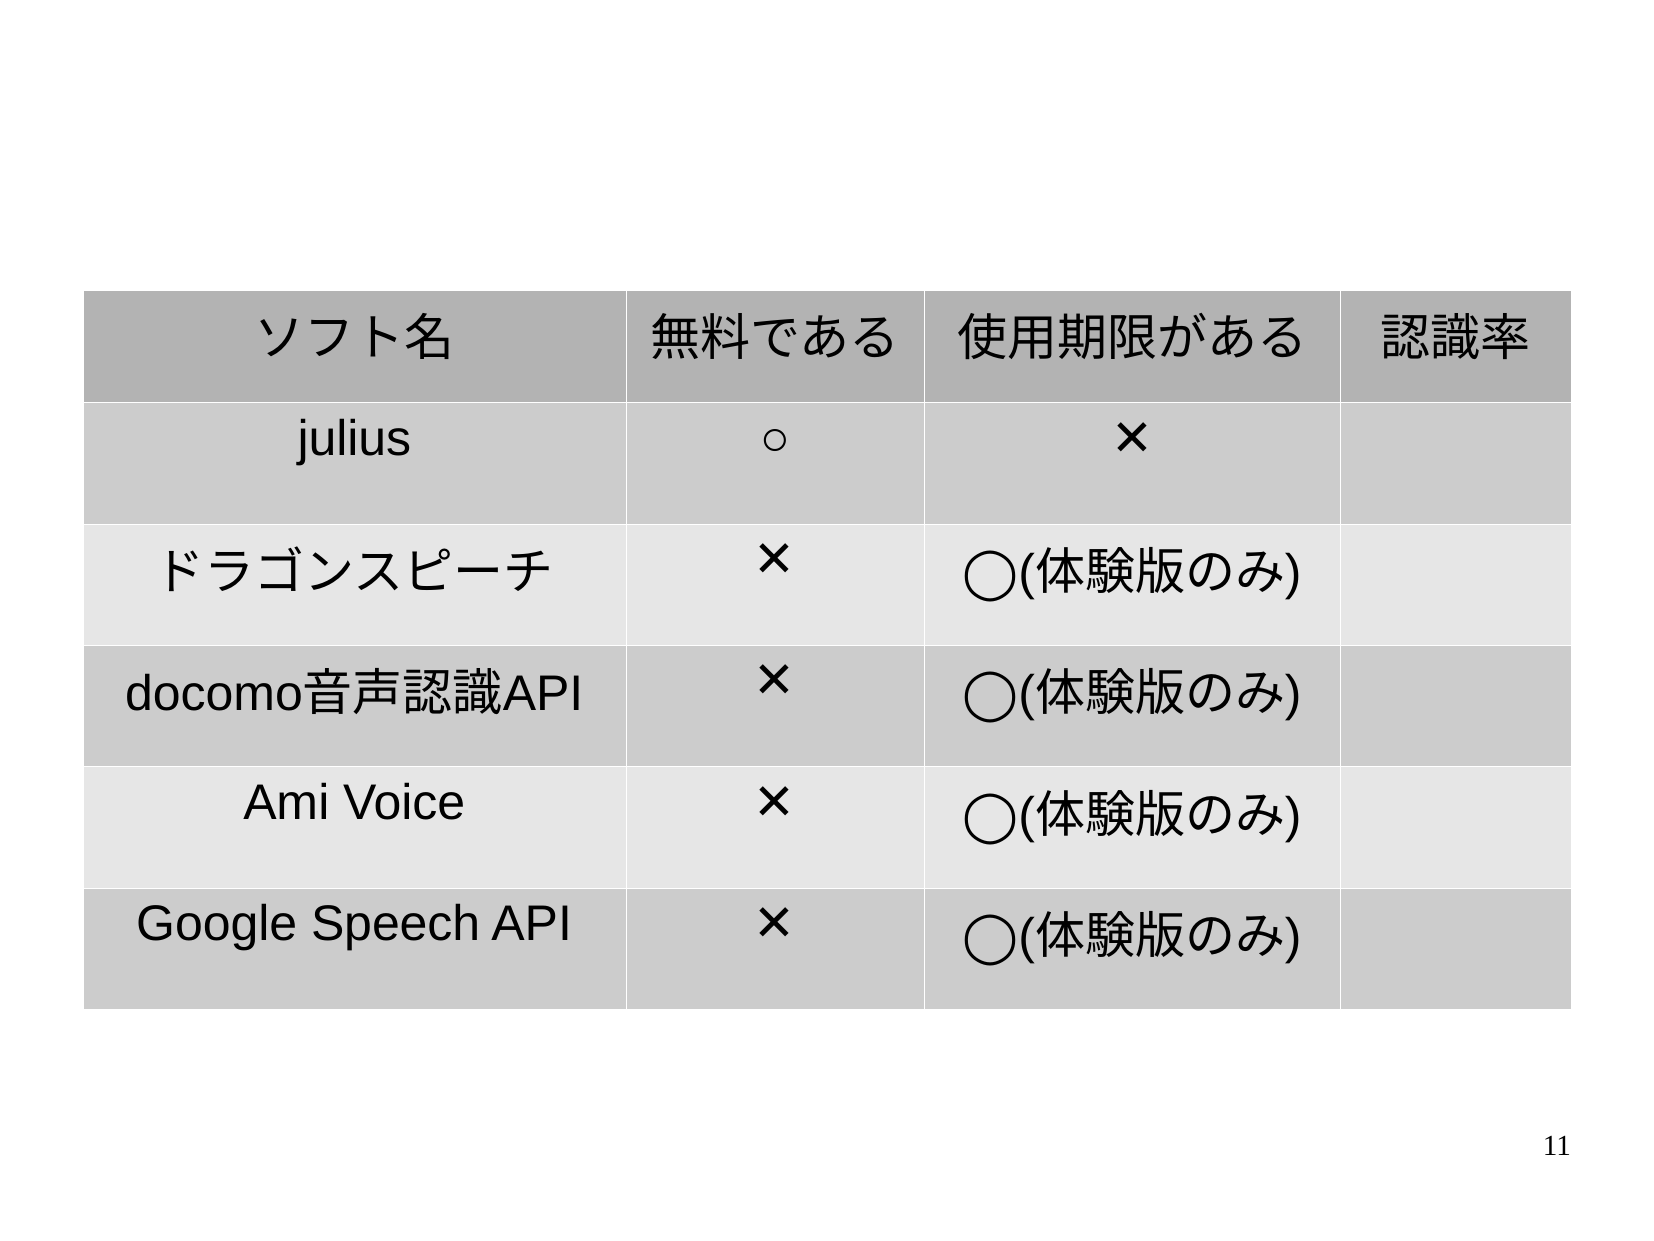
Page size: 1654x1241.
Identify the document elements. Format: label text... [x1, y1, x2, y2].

table_header 無料である [627, 291, 924, 402]
table_cell [1341, 403, 1571, 524]
table_cell julius [84, 403, 626, 524]
table_cell ◯(体験版のみ) [925, 646, 1340, 766]
table_cell [1341, 889, 1571, 1009]
table_cell ○ [627, 403, 924, 524]
table_header 使用期限がある [925, 291, 1340, 402]
table_header 認識率 [1341, 291, 1571, 402]
table_cell ✕ [925, 403, 1340, 524]
table_cell ✕ [627, 767, 924, 888]
table_cell [1341, 646, 1571, 766]
table_cell Ami Voice [84, 767, 626, 888]
table_cell Google Speech API [84, 889, 626, 1009]
table_cell ✕ [627, 525, 924, 645]
table_cell ドラゴンスピーチ [84, 525, 626, 645]
table_cell [1341, 767, 1571, 888]
table_header ソフト名 [84, 291, 626, 402]
table_cell ◯(体験版のみ) [925, 525, 1340, 645]
table_cell ◯(体験版のみ) [925, 767, 1340, 888]
table_cell [1341, 525, 1571, 645]
table_cell ✕ [627, 889, 924, 1009]
table_cell ✕ [627, 646, 924, 766]
table_cell docomo音声認識API [84, 646, 626, 766]
table_cell ◯(体験版のみ) [925, 889, 1340, 1009]
